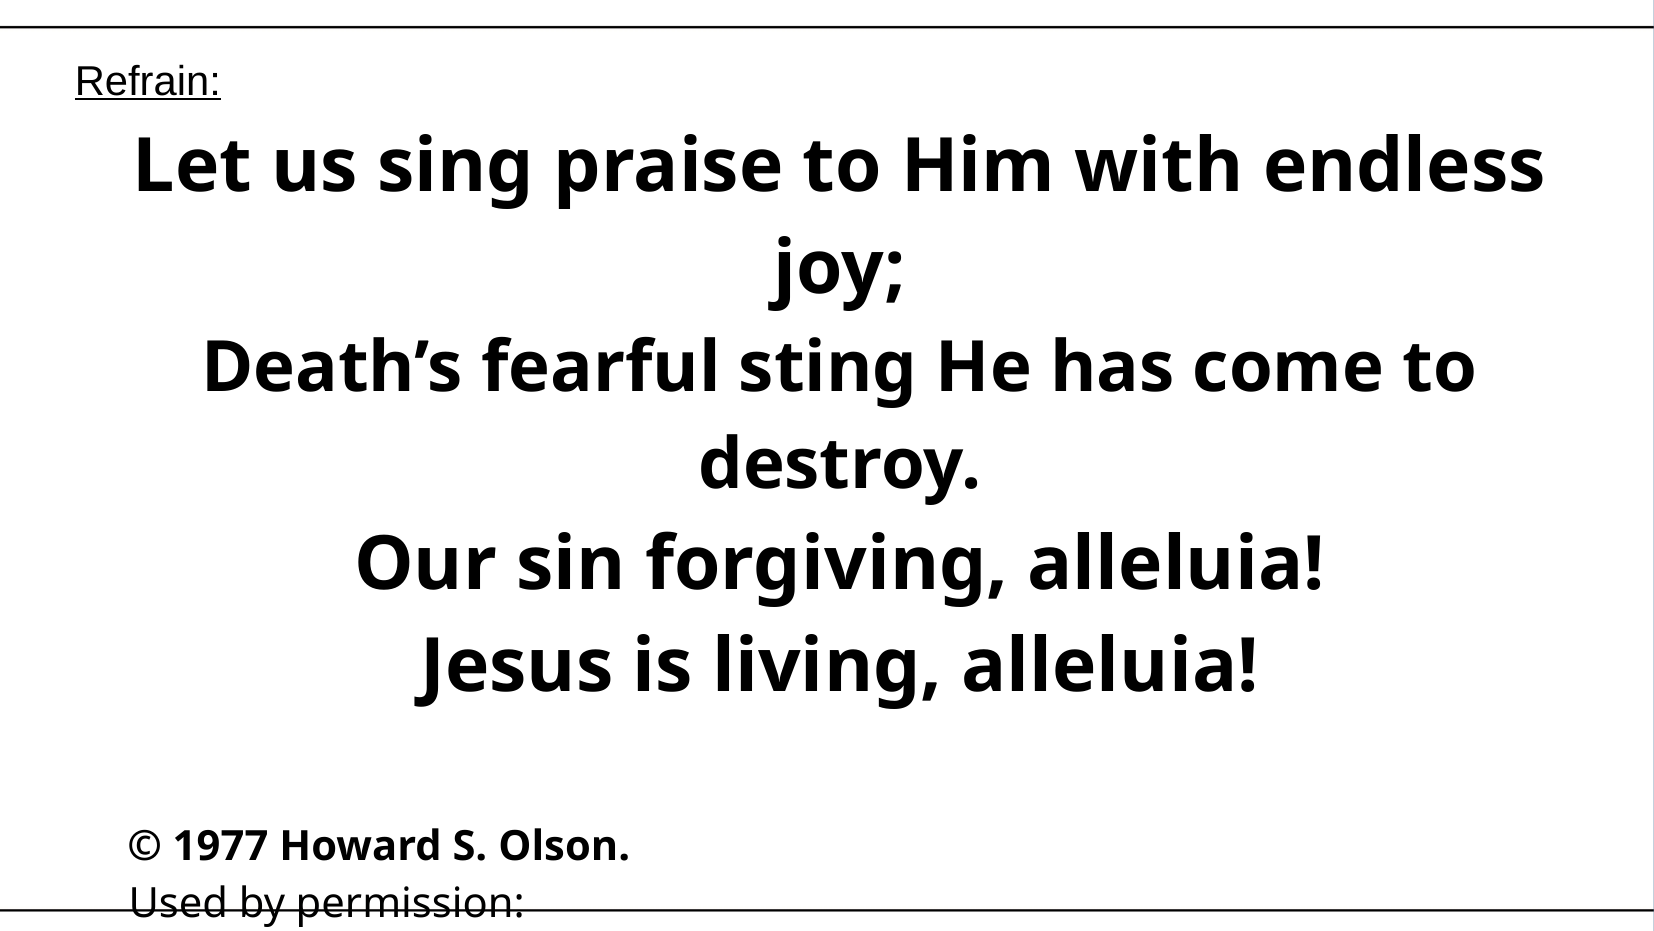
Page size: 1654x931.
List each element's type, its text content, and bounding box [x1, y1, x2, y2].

picture [0, 0, 1654, 931]
text_box Refrain: Let us sing praise to Him with endless joy; Death’s fearful sting He has come to destroy. Our sin forgiving, alleluia! Jesus is living, alleluia! © 1977 Howard S. Olson. Used by permission: LSB Hymn License .NET, no. 100011038. [60, 30, 1621, 833]
